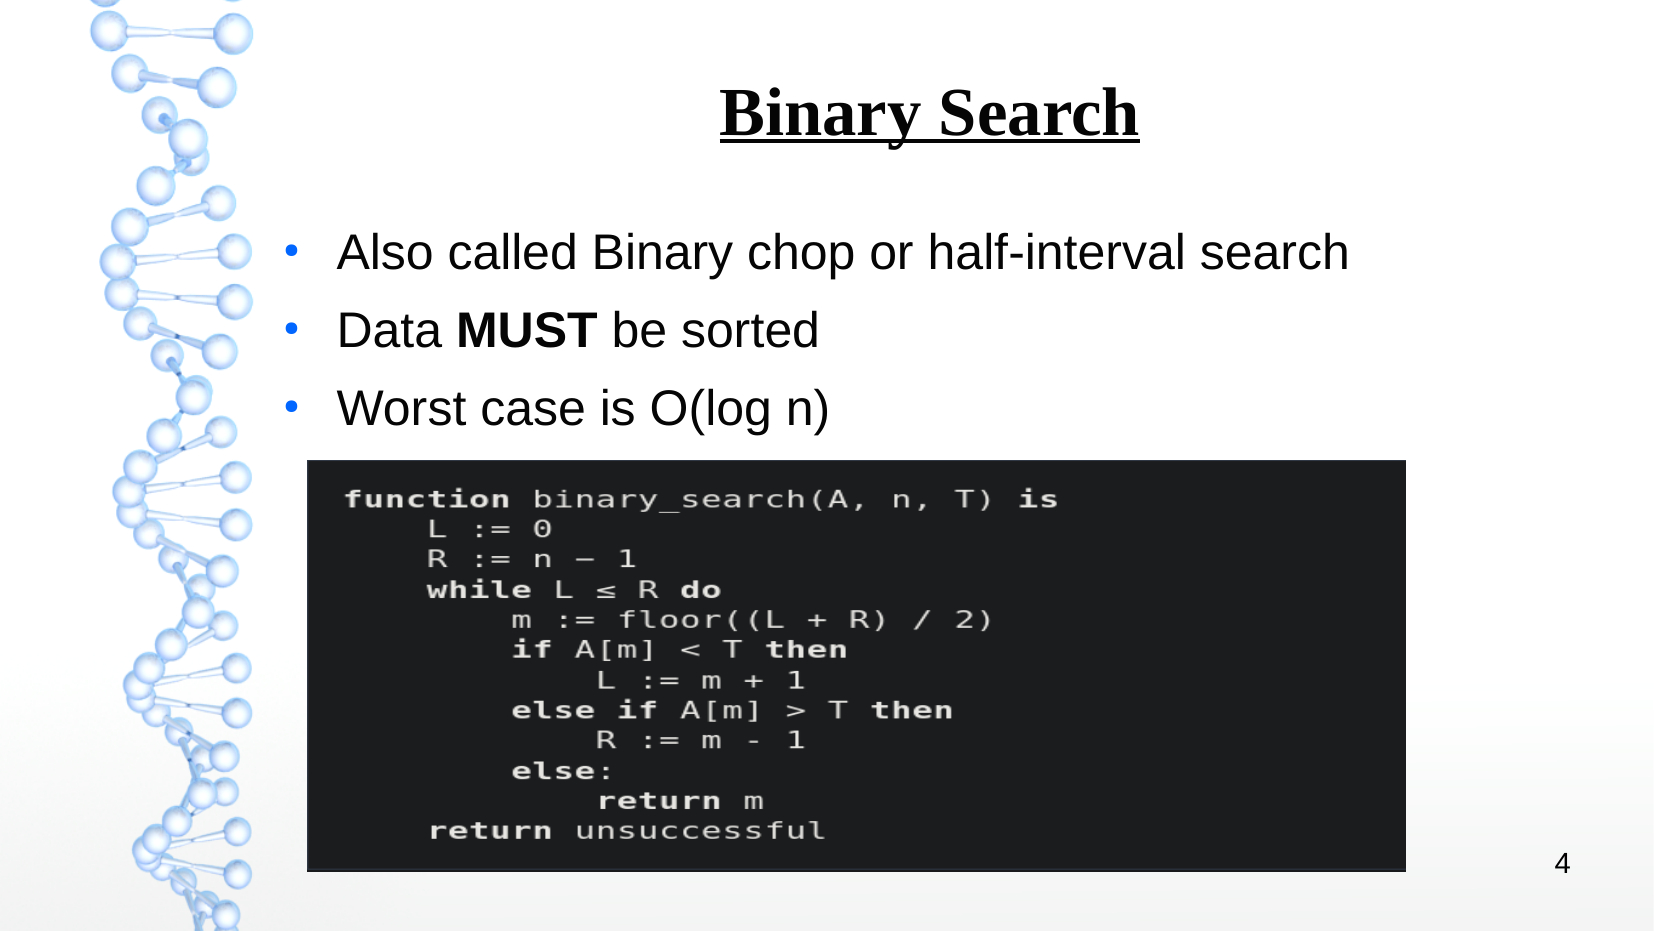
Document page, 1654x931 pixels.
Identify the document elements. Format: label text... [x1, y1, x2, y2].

list Also called Binary chop or half-interval search Data MUST be sorted Worst case is O(log n) [265, 224, 1595, 898]
picture [0, 0, 1654, 931]
title Binary Search [265, 35, 1595, 189]
